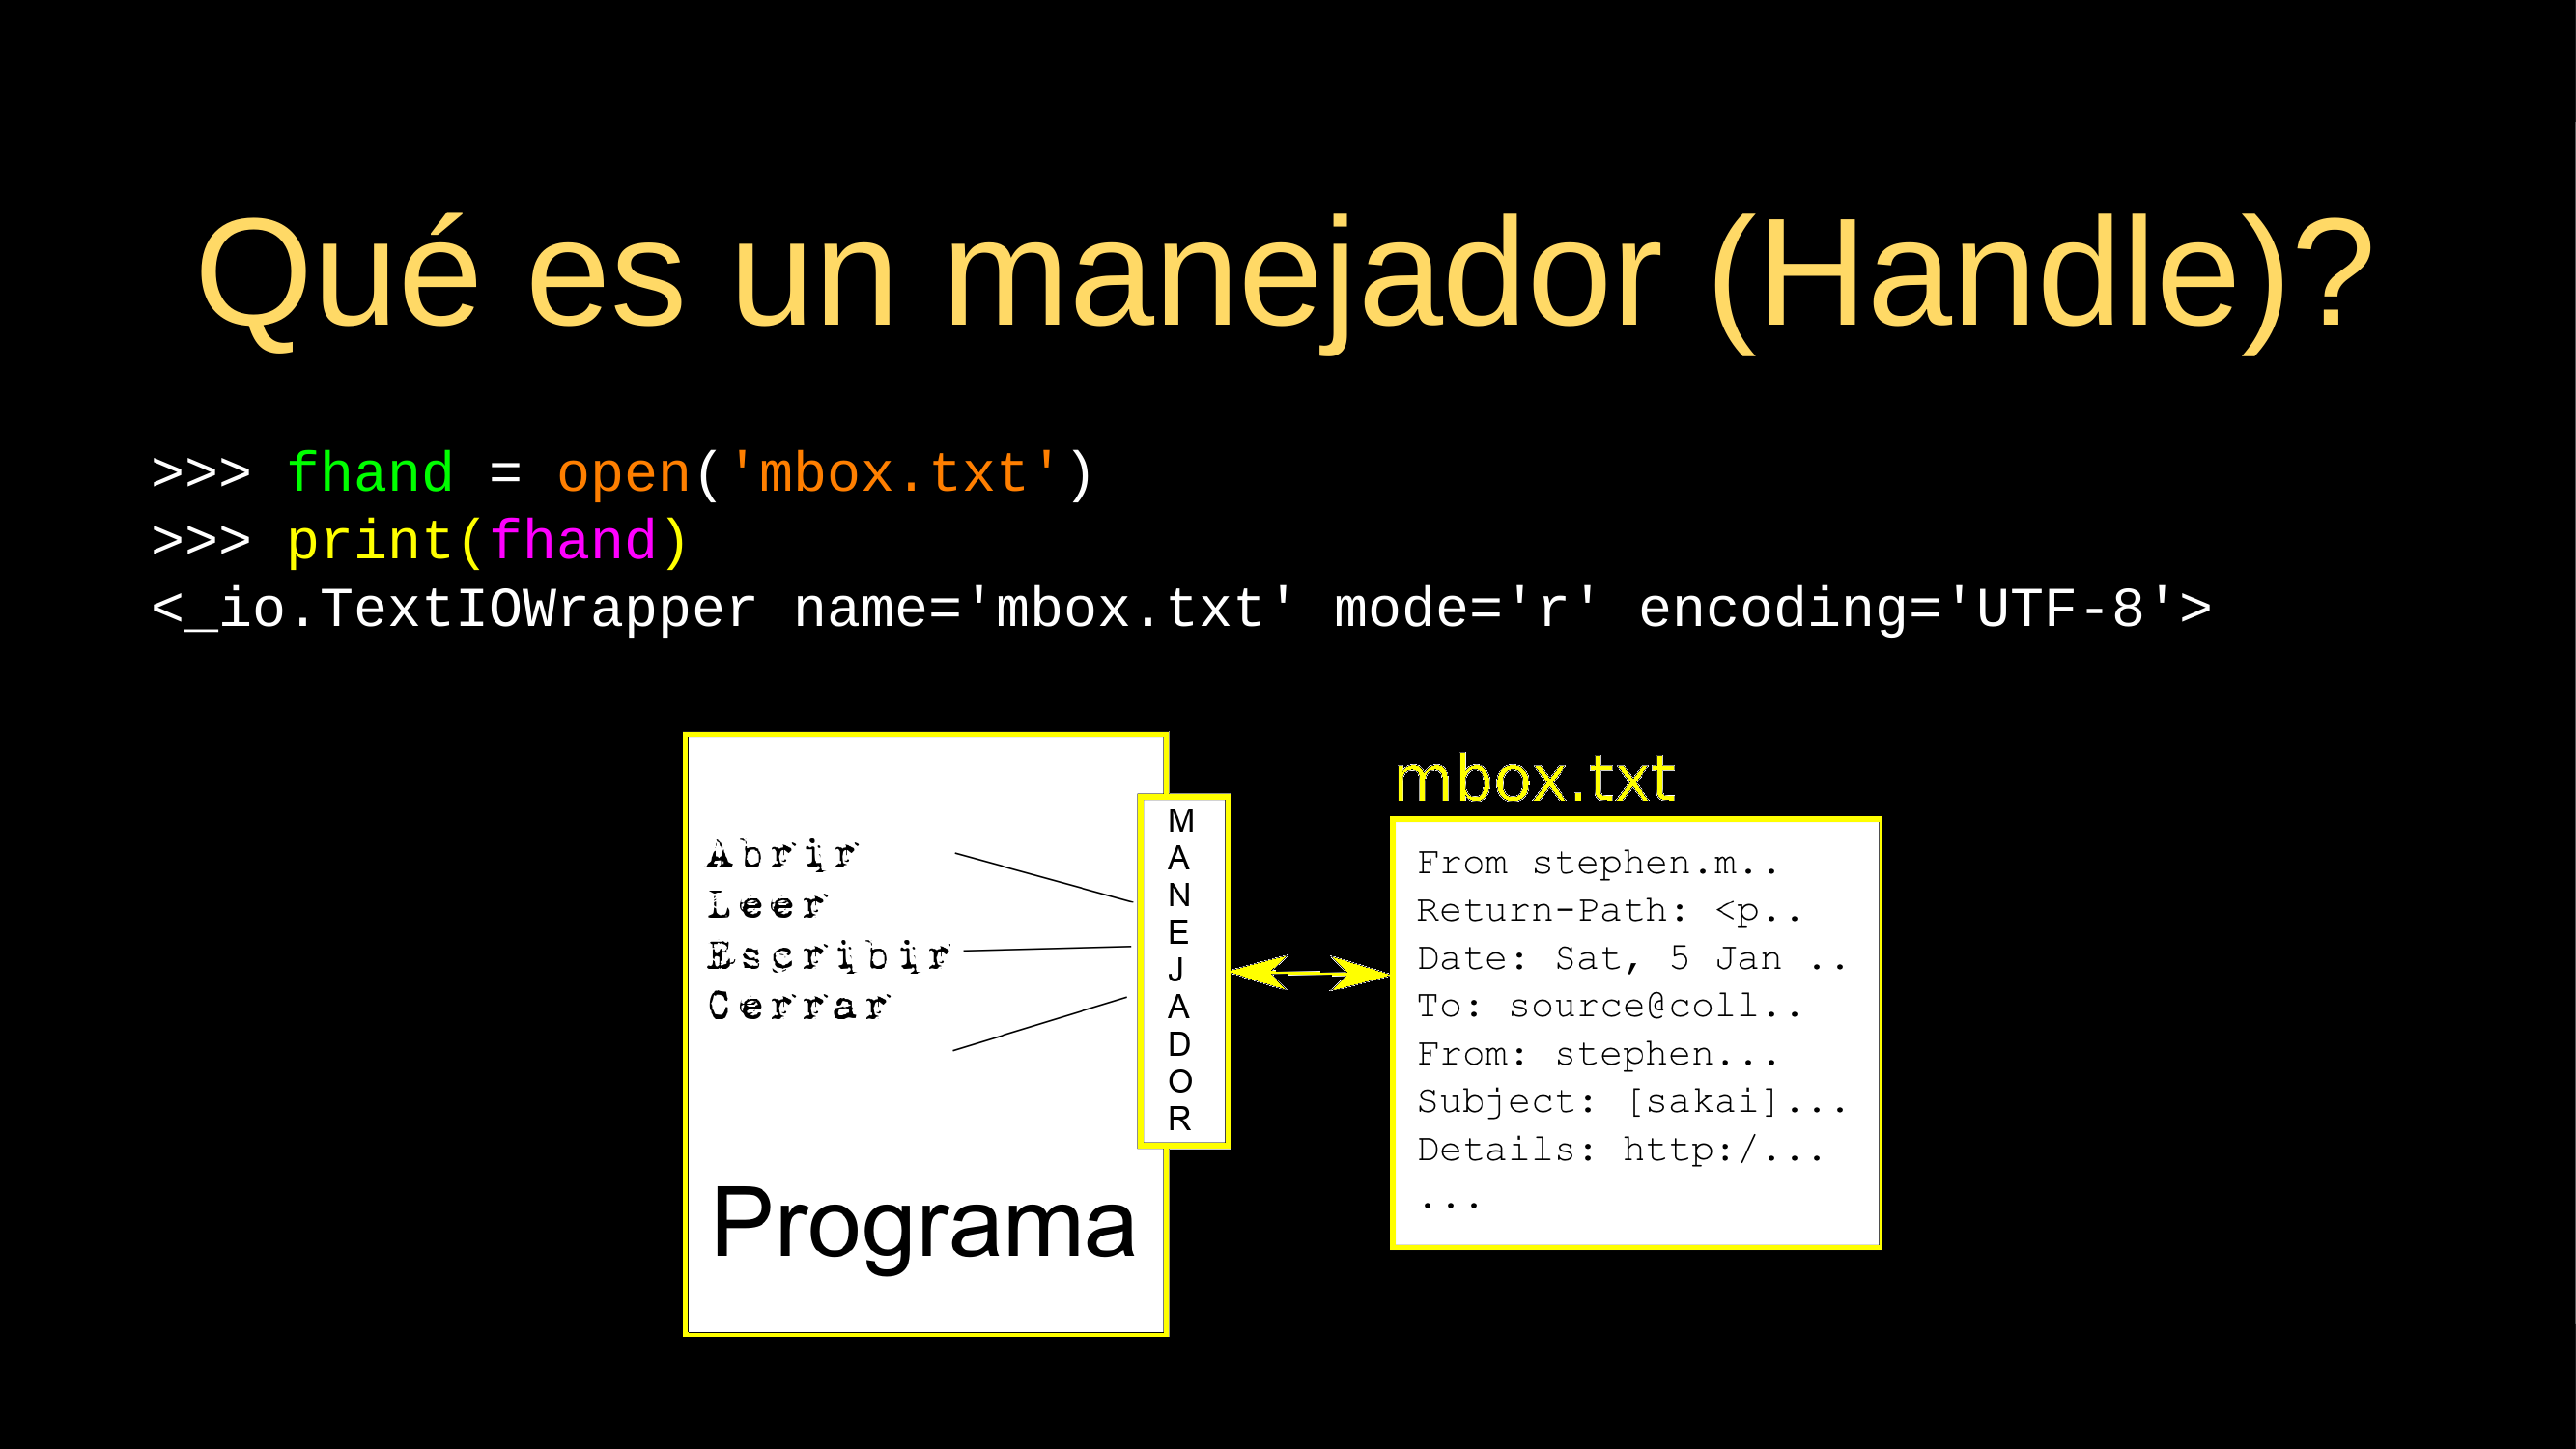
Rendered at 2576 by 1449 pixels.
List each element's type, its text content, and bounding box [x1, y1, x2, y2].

text_box >>> fhand = open('mbox.txt') >>> print(fhand) <_io.TextIOWrapper name='mbox.txt' mode='r' encoding='UTF-8'> [151, 404, 2432, 668]
title Qué es un manejador (Handle)? [183, 125, 2391, 403]
picture [683, 729, 1882, 1337]
